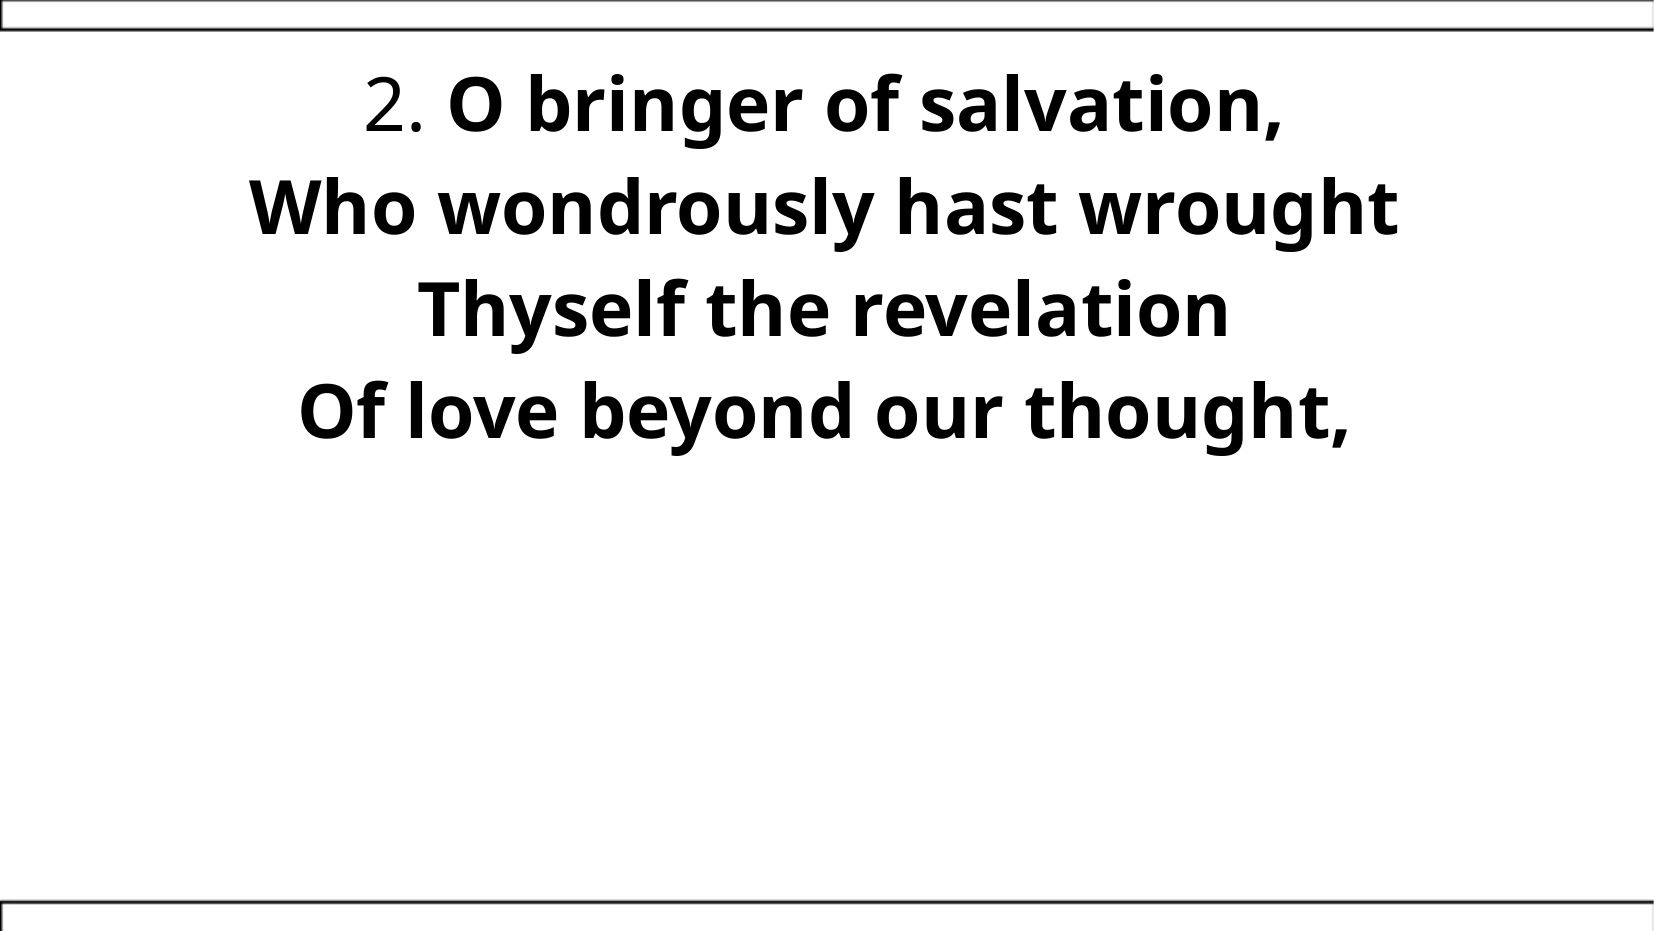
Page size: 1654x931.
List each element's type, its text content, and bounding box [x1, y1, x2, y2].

picture [0, 0, 1654, 931]
text_box 2. O bringer of salvation, Who wondrously hast wrought Thyself the revelation Of love beyond our thought, [105, 44, 1546, 459]
